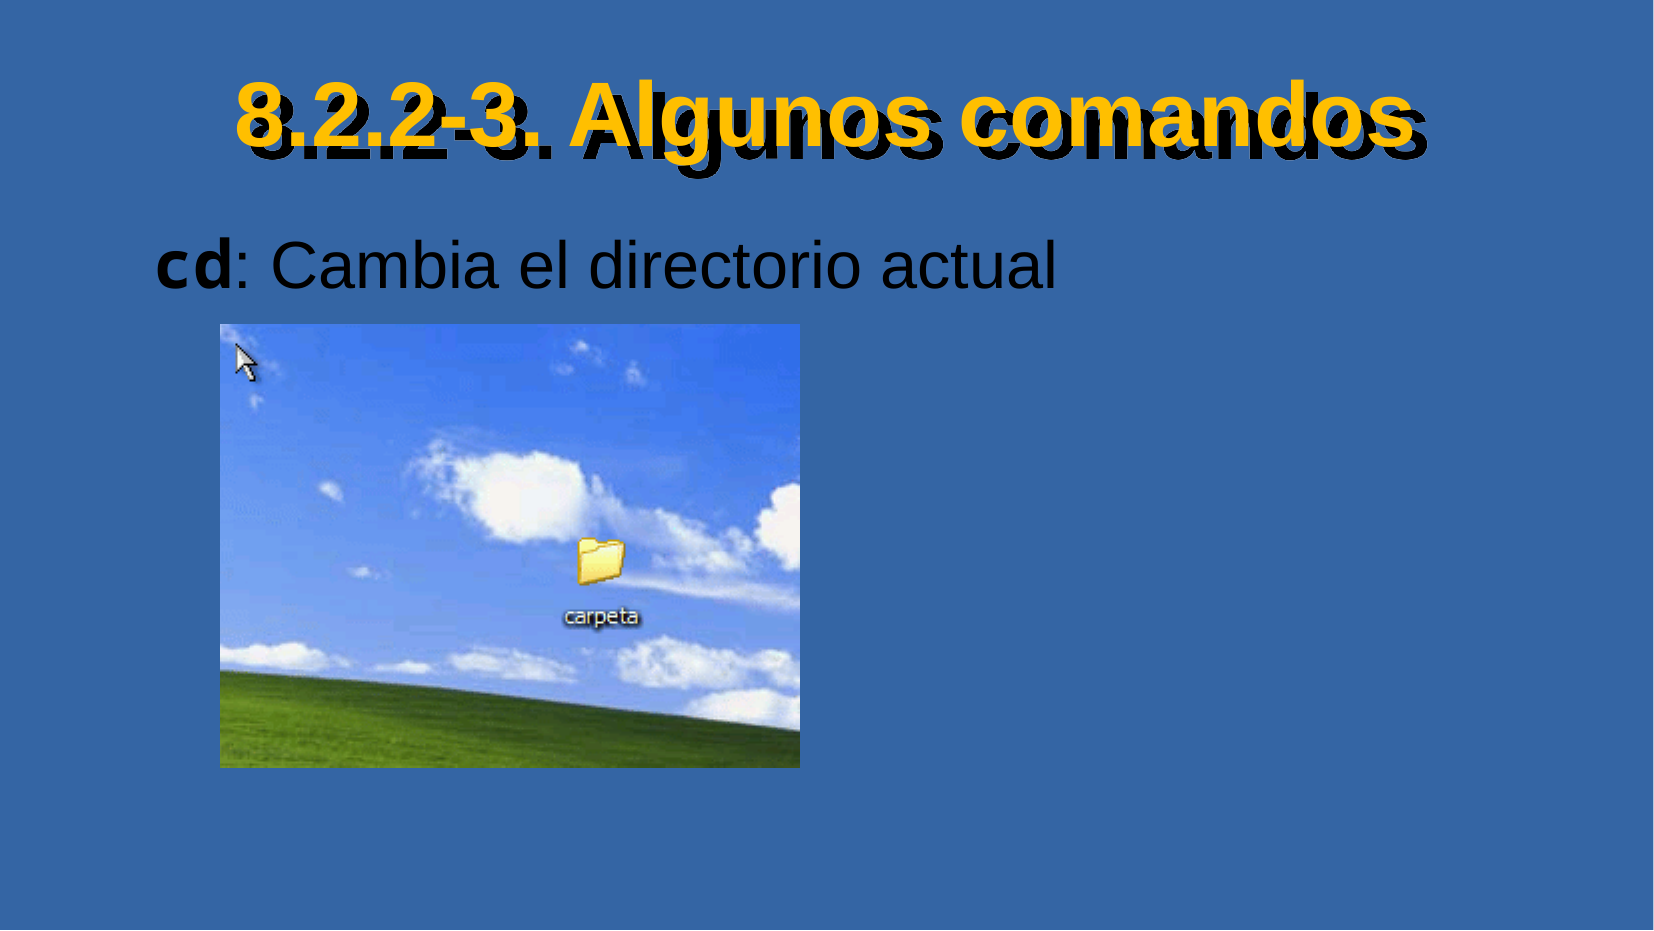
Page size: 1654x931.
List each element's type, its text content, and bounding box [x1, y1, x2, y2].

title 8.2.2-3. Algunos comandos [82, 37, 1571, 193]
list cd: Cambia el directorio actual [82, 217, 1571, 758]
picture [220, 324, 800, 768]
